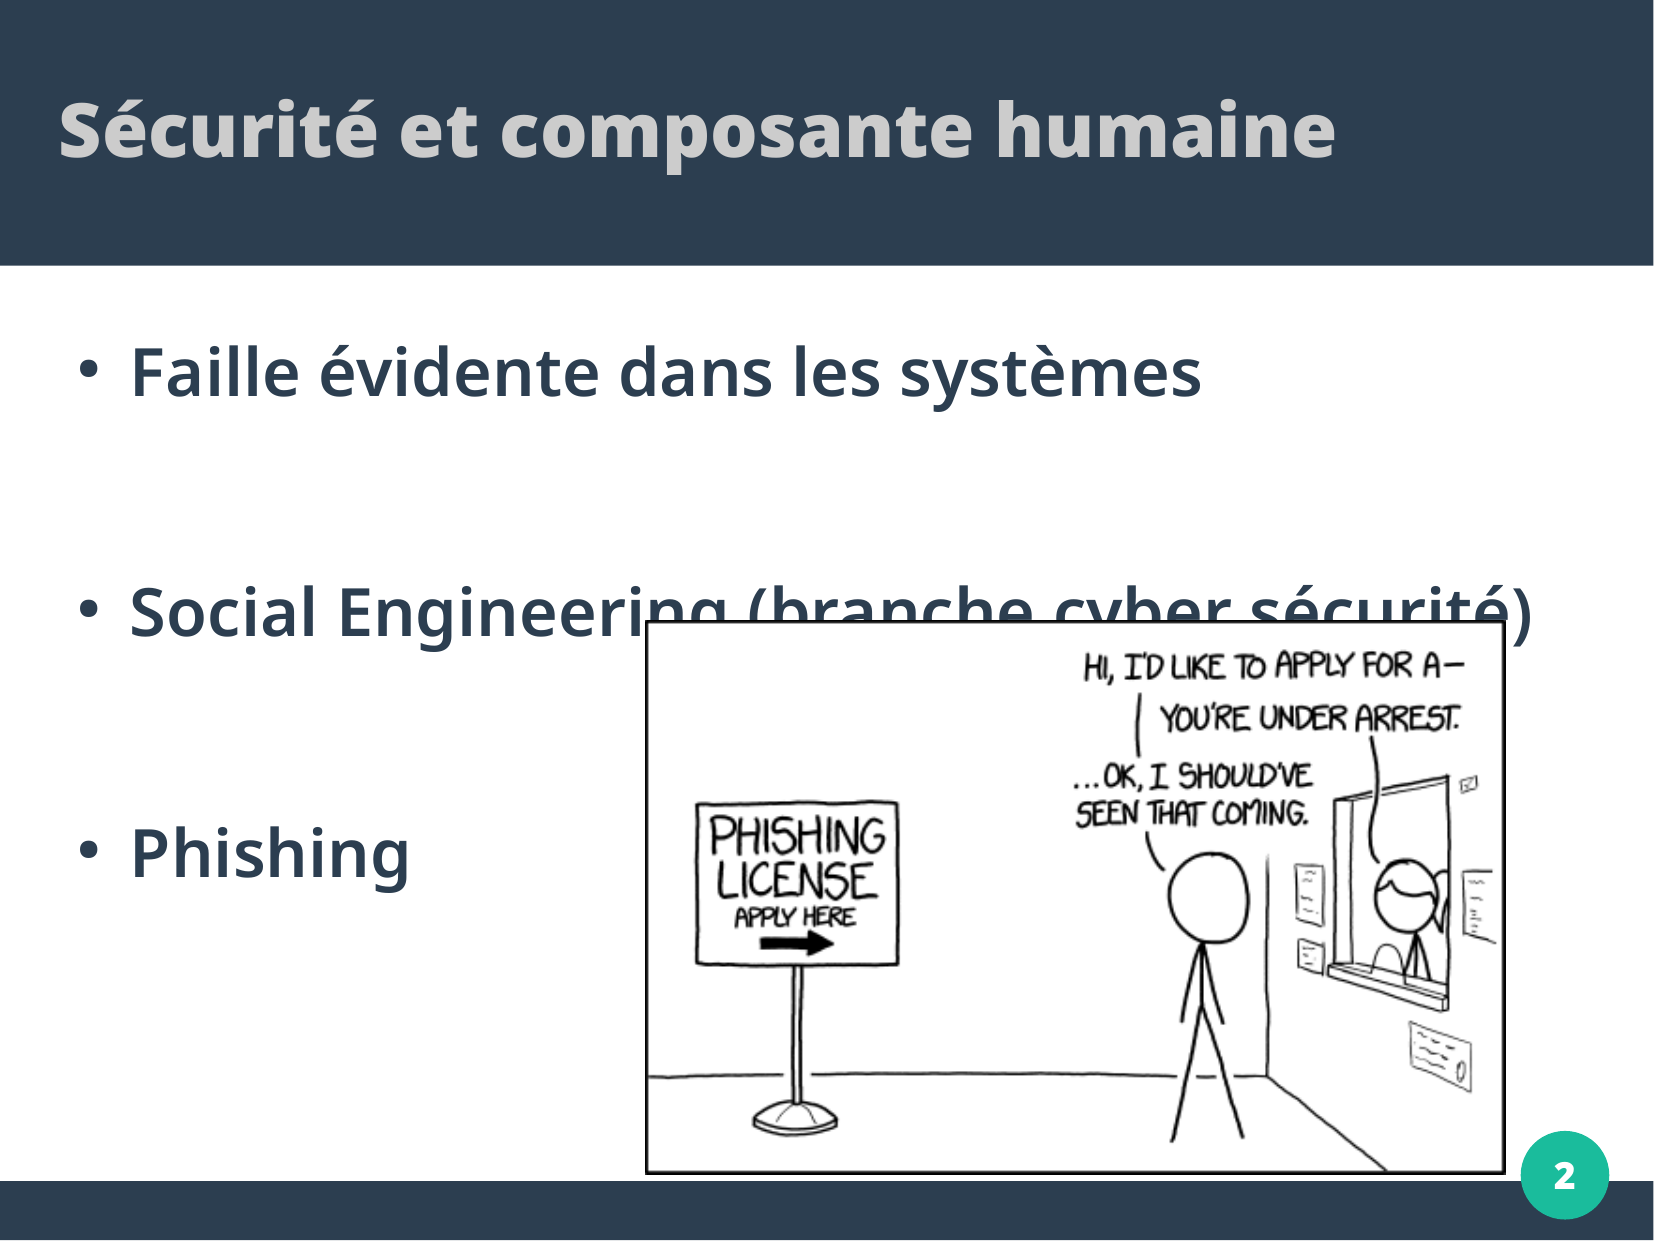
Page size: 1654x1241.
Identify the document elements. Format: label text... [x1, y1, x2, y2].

list Faille évidente dans les systèmes Social Engineering (branche cyber sécurité) Phishing [59, 324, 1595, 1152]
picture [645, 620, 1506, 1175]
title Sécurité et composante humaine [59, 49, 1595, 207]
